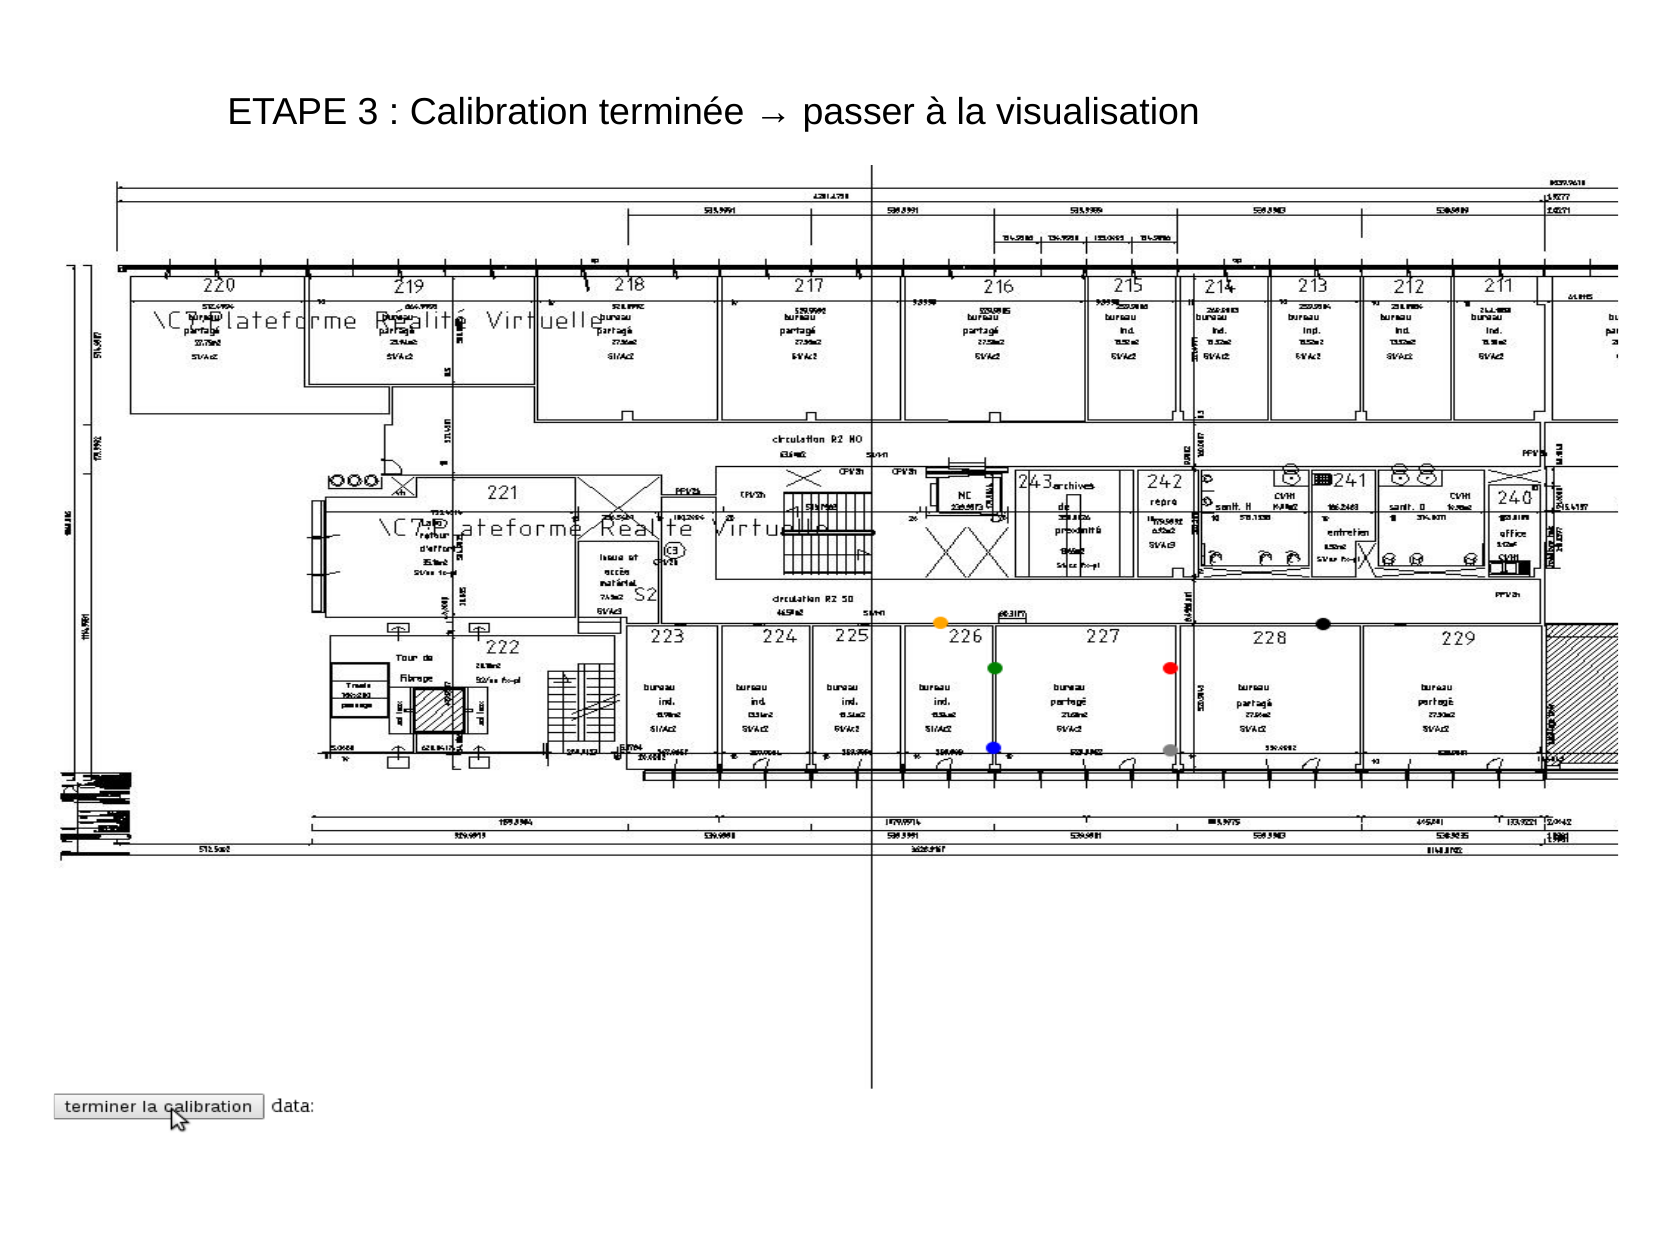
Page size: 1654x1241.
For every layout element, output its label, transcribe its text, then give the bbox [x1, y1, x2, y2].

text_box ETAPE 3 : Calibration terminée → passer à la visualisation [212, 82, 1489, 140]
picture [53, 165, 1619, 1134]
